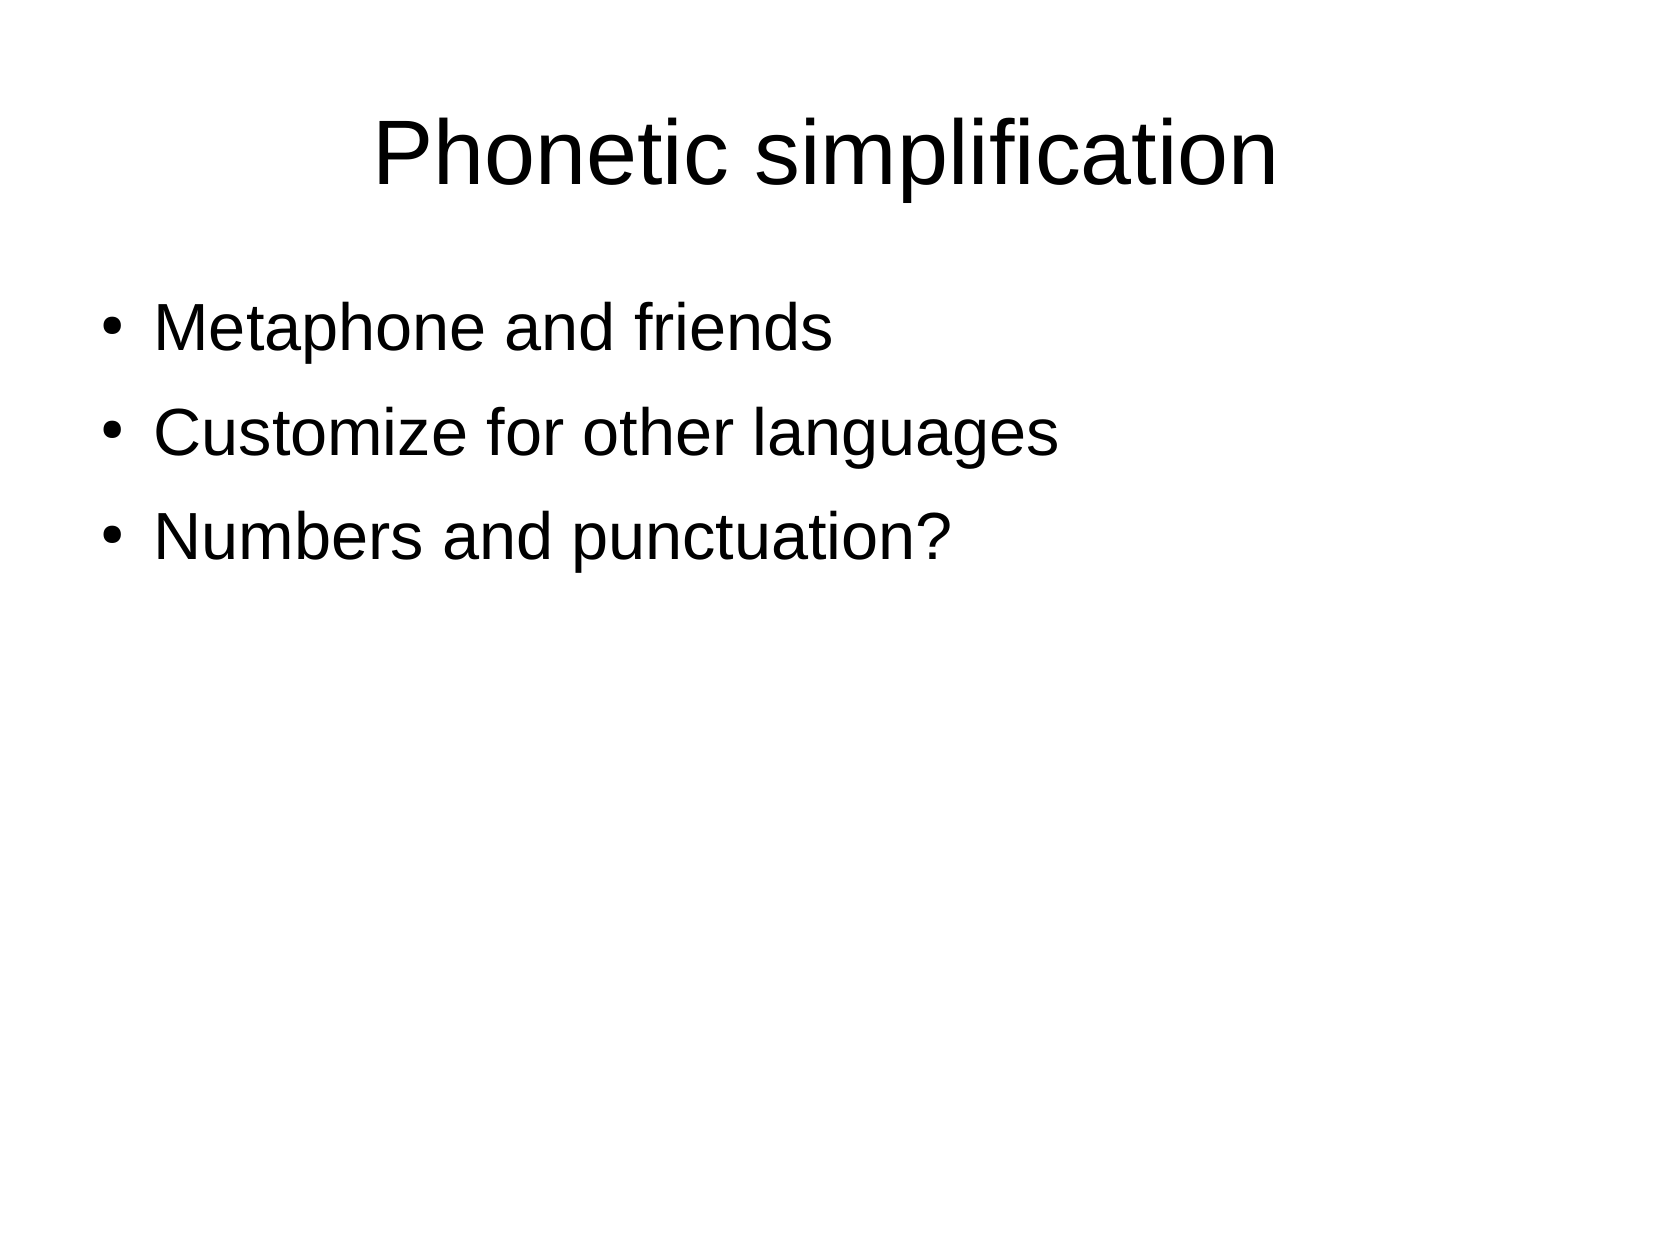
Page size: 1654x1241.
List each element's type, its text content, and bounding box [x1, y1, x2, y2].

list Metaphone and friends Customize for other languages Numbers and punctuation? [82, 290, 1571, 1010]
title Phonetic simplification [82, 49, 1571, 257]
